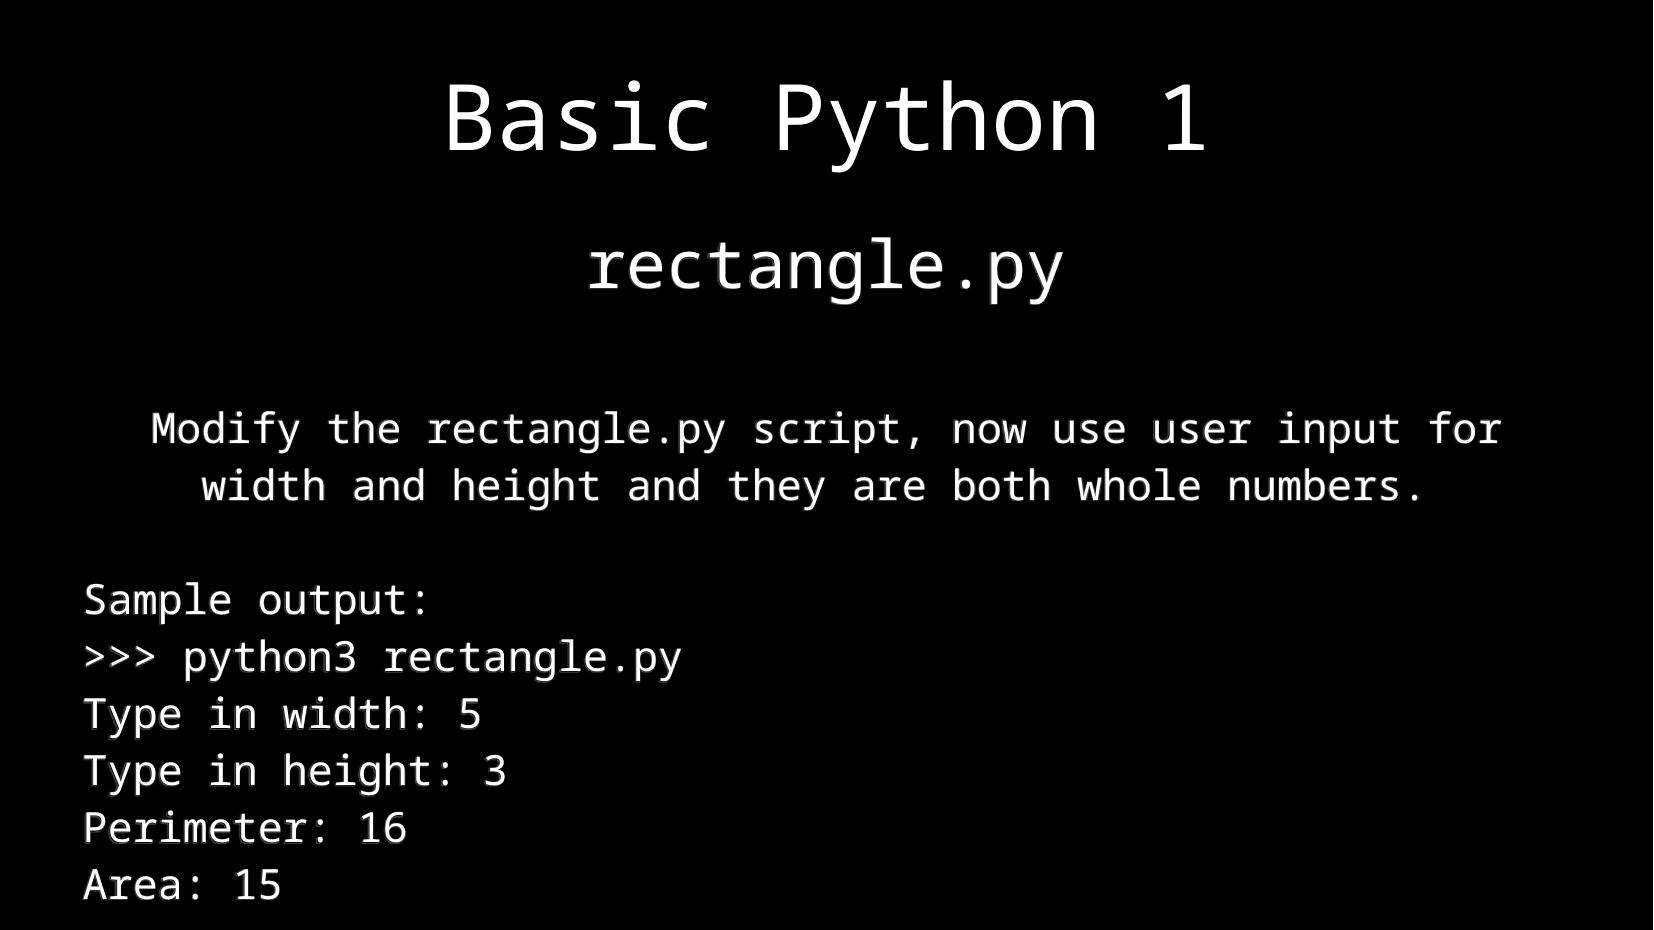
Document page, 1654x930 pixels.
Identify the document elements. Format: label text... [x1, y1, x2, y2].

subtitle rectangle.py Modify the rectangle.py script, now use user input for width and height and they are both whole numbers. Sample output: >>> python3 rectangle.py Type in width: 5 Type in height: 3 Perimeter: 16 Area: 15 [82, 217, 1571, 886]
title Basic Python 1 [82, 37, 1571, 193]
